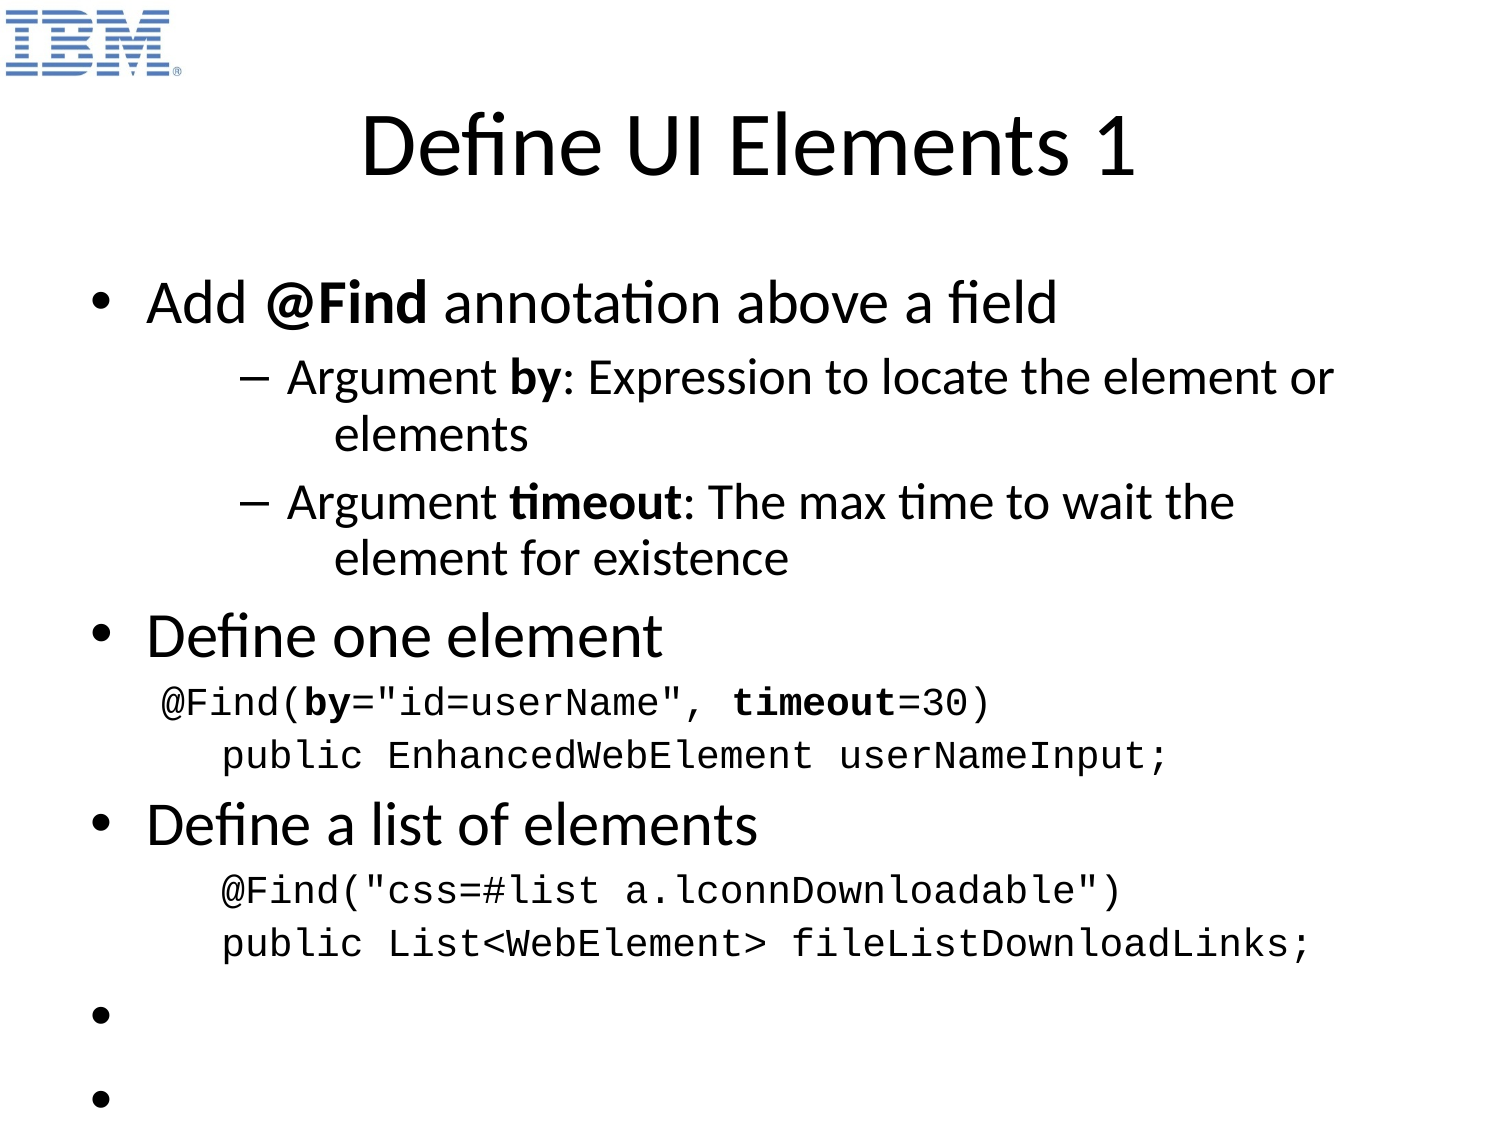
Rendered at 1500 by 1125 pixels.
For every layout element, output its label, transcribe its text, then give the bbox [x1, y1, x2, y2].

title Define UI Elements 1 [75, 45, 1426, 233]
list Add @Find annotation above a field Argument by: Expression to locate the element or elements Argument timeout: The max time to wait the element for existence Define one element @Find(by="id=userName", timeout=30) public EnhancedWebElement userNameInput; Define a list of elements @Find("css=#list a.lconnDownloadable") public List<WebElement> fileListDownloadLinks; [75, 262, 1426, 1005]
